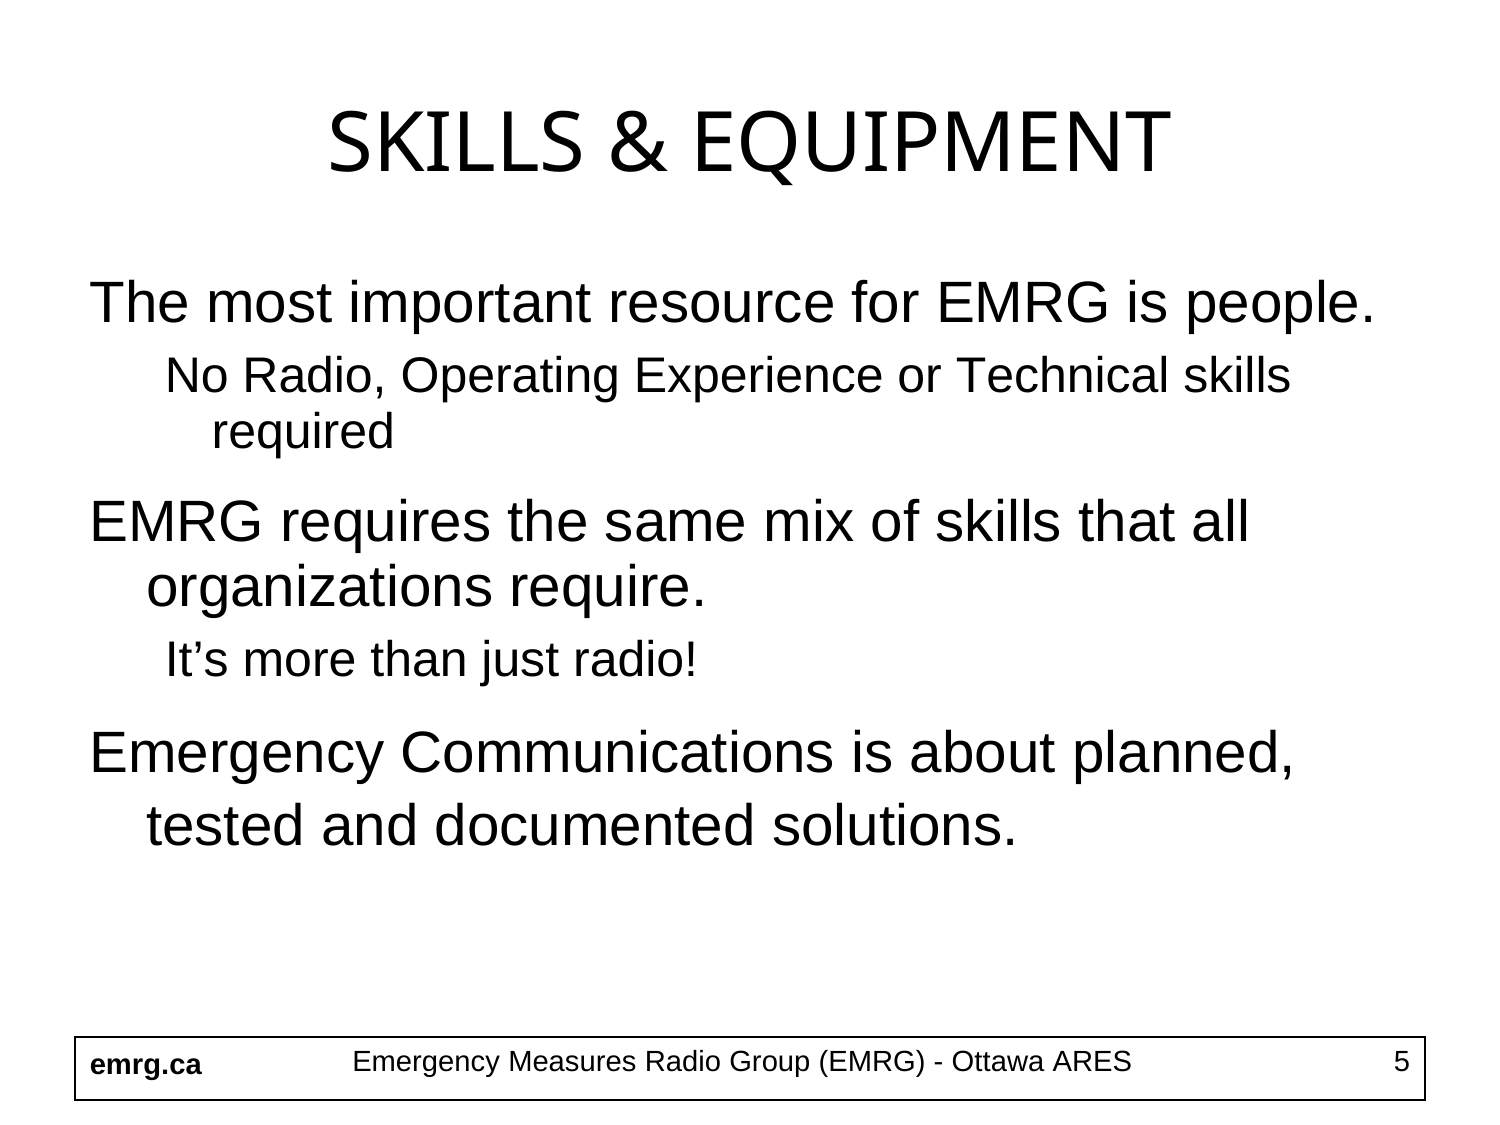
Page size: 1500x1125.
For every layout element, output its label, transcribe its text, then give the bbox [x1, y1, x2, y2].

list The most important resource for EMRG is people. No Radio, Operating Experience or Technical skills required EMRG requires the same mix of skills that all organizations require. It’s more than just radio! Emergency Communications is about planned, tested and documented solutions. [75, 262, 1426, 1006]
title SKILLS & EQUIPMENT [75, 45, 1426, 233]
